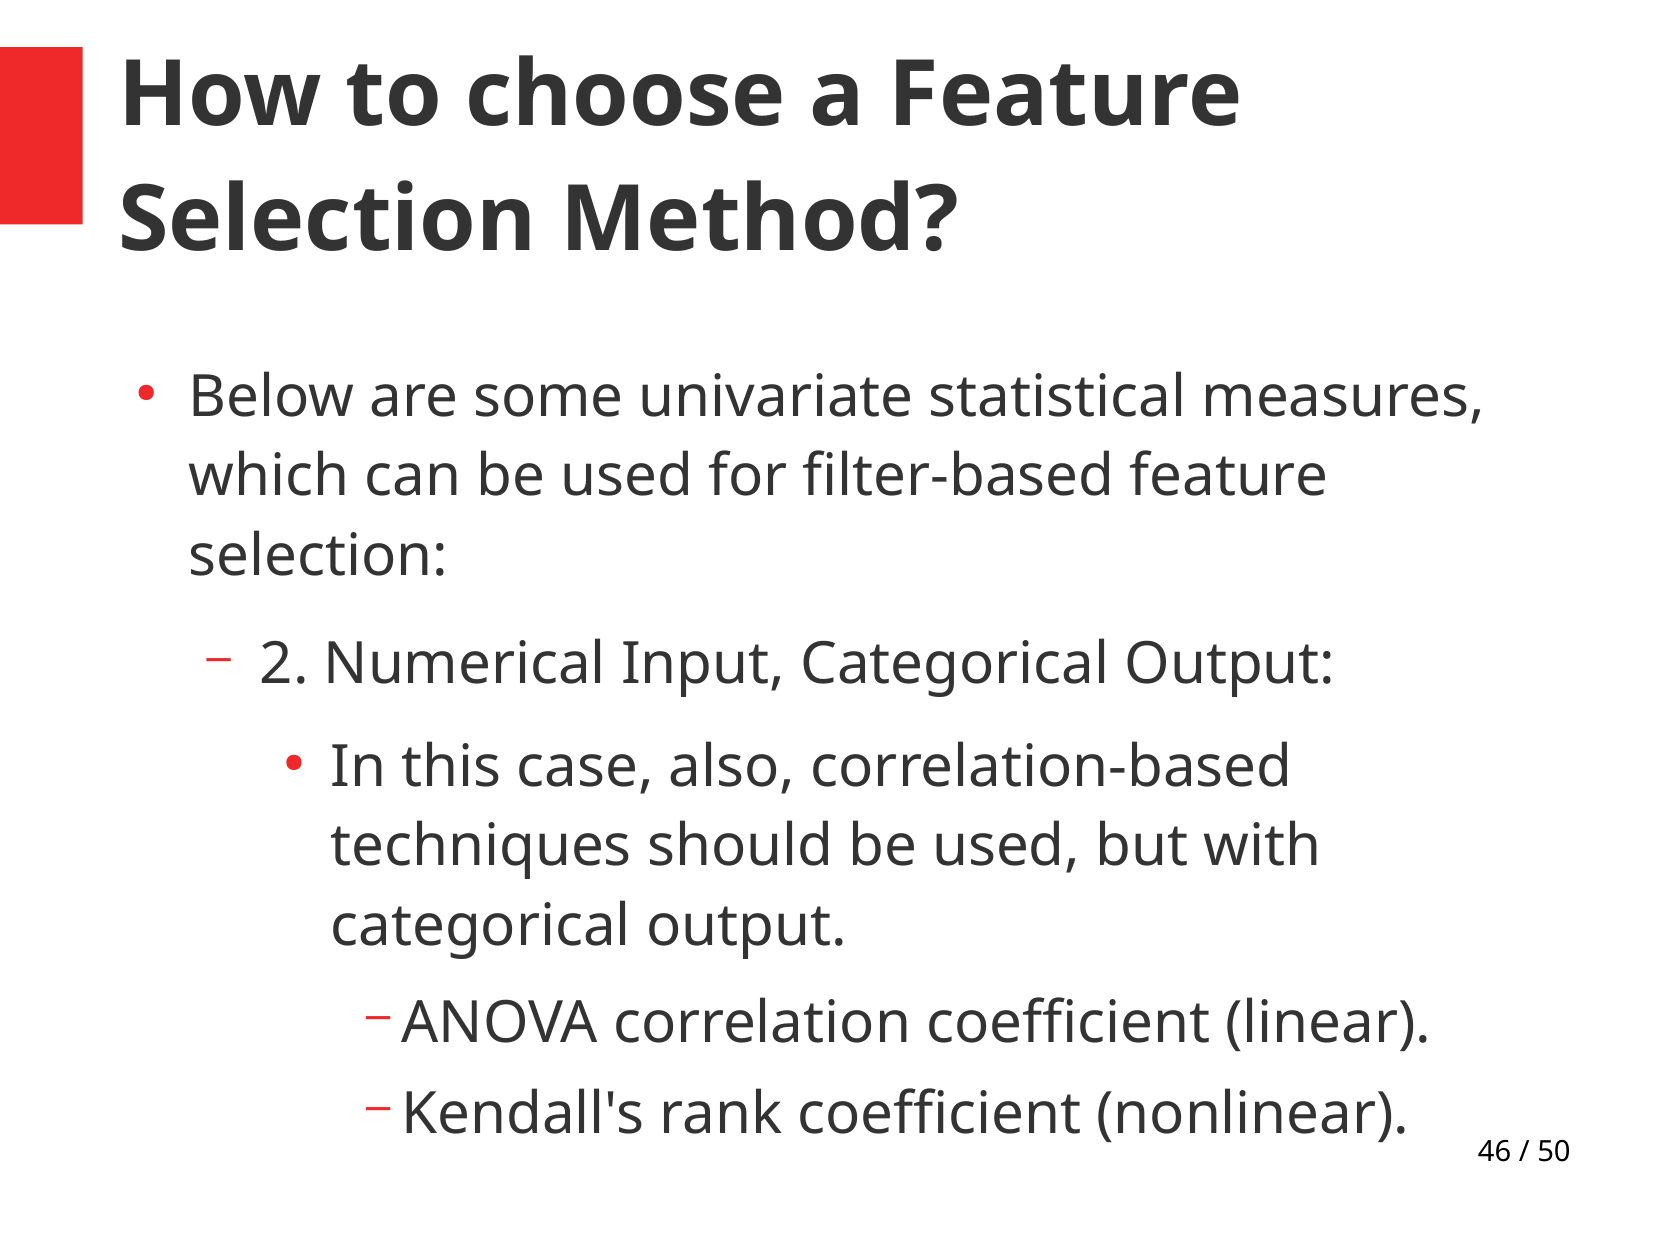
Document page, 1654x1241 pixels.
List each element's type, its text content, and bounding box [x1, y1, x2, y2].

list Below are some univariate statistical measures, which can be used for filter-based feature selection: 2. Numerical Input, Categorical Output: In this case, also, correlation-based techniques should be used, but with categorical output. ANOVA correlation coefficient (linear). Kendall's rank coefficient (nonlinear). [118, 354, 1536, 1074]
title How to choose a Feature Selection Method? [118, 28, 1571, 278]
